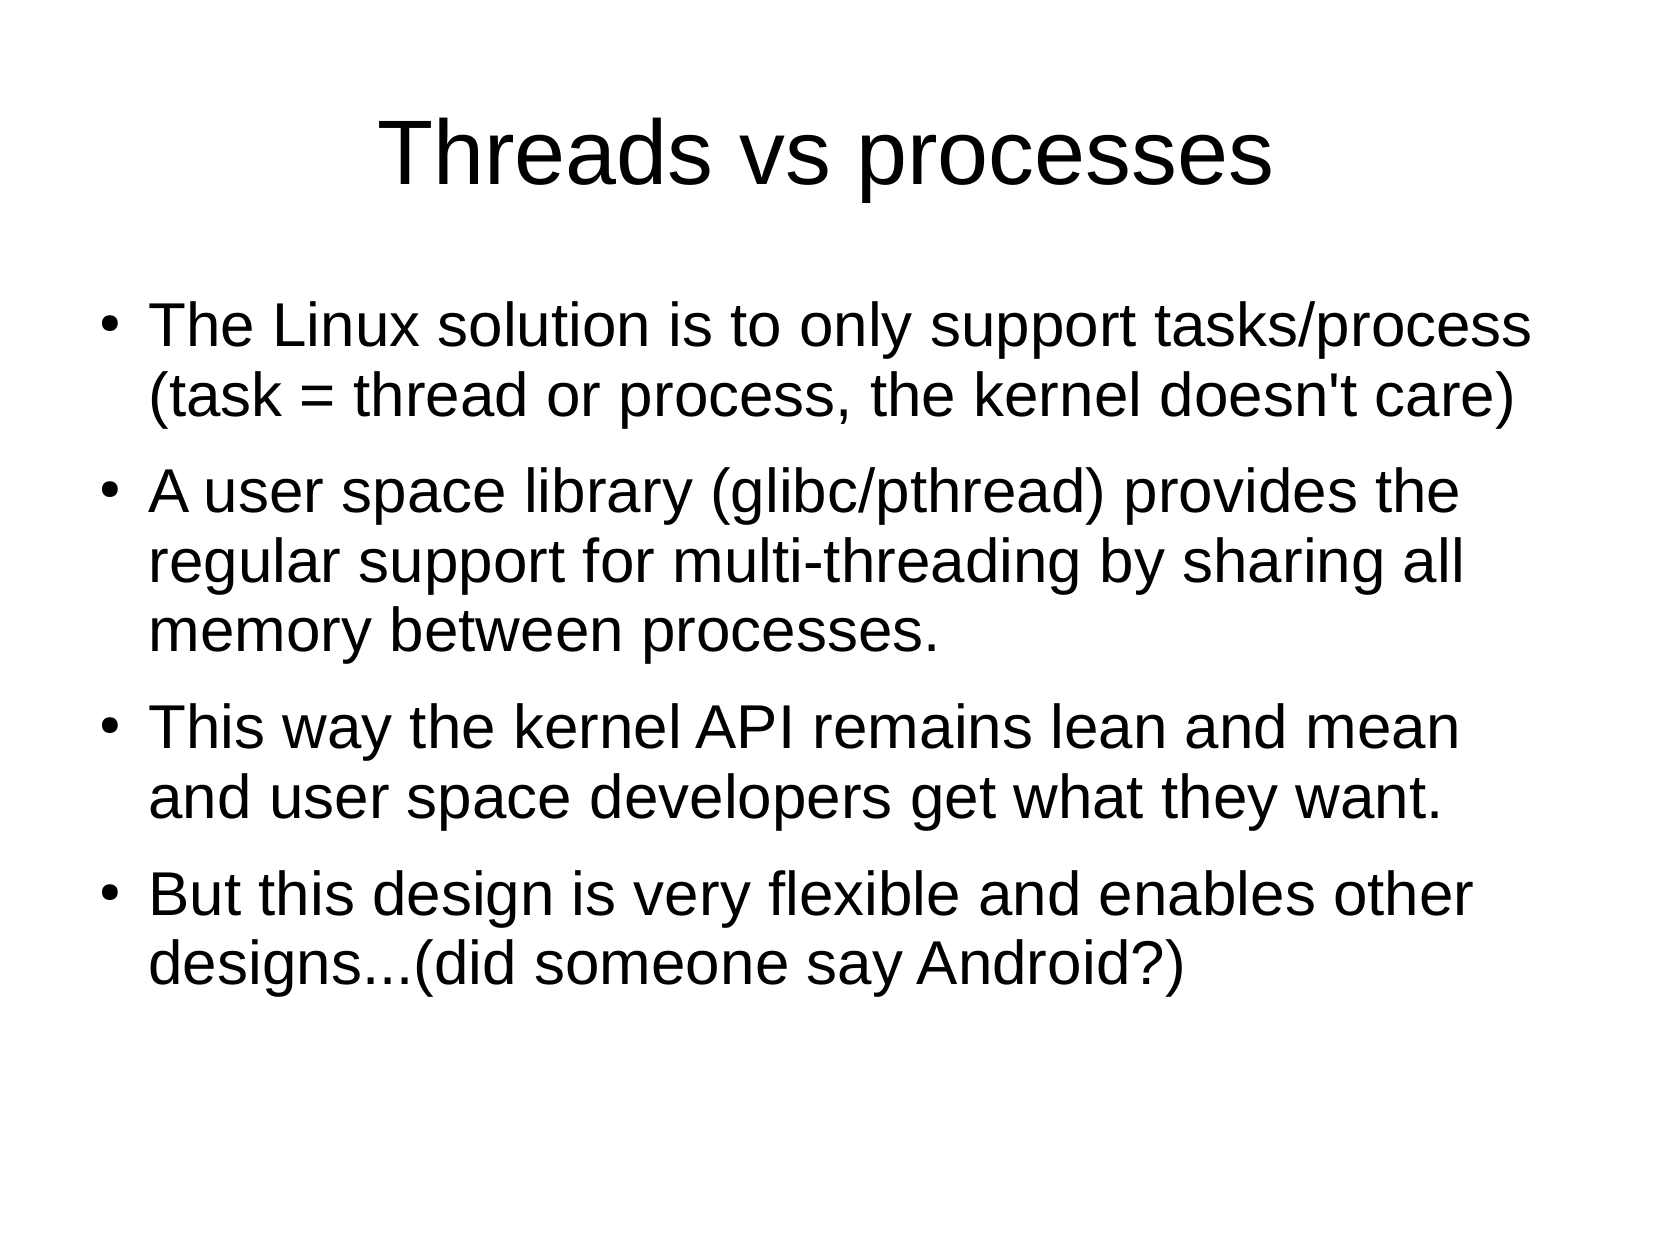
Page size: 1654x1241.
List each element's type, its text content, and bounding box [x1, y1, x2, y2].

title Threads vs processes [82, 49, 1571, 257]
list The Linux solution is to only support tasks/process (task = thread or process, the kernel doesn't care) A user space library (glibc/pthread) provides the regular support for multi-threading by sharing all memory between processes. This way the kernel API remains lean and mean and user space developers get what they want. But this design is very flexible and enables other designs...(did someone say Android?) [82, 290, 1571, 1010]
